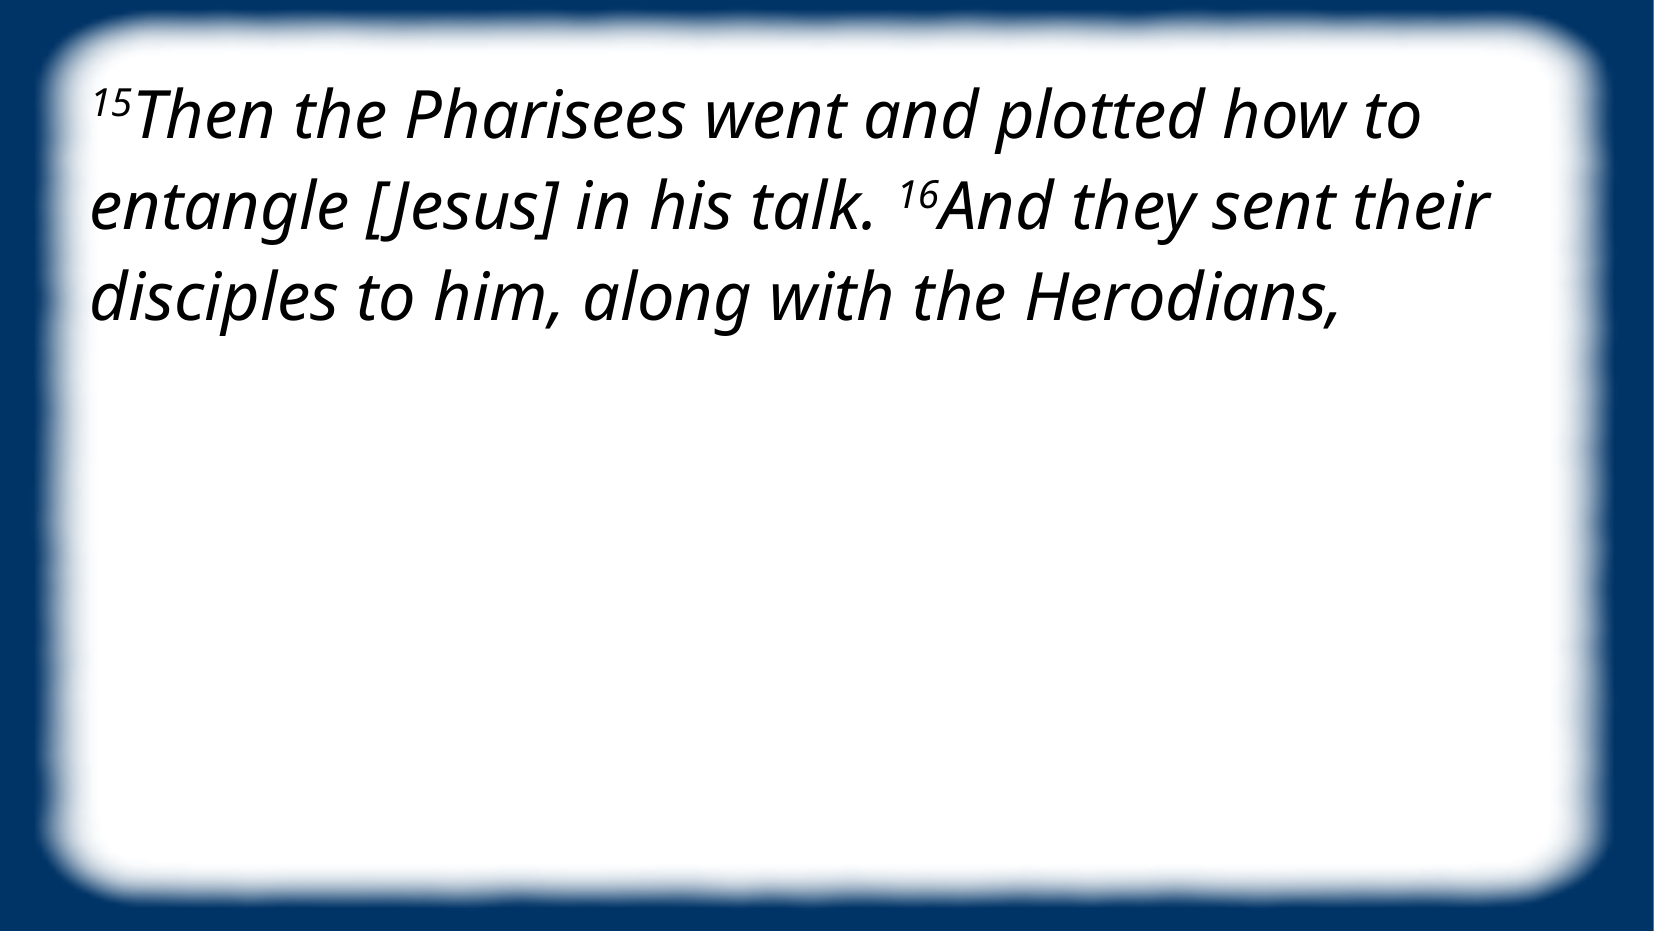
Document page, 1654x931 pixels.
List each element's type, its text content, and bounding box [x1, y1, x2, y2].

text_box 15Then the Pharisees went and plotted how to entangle [Jesus] in his talk. 16And they sent their disciples to him, along with the Herodians, [75, 60, 1576, 361]
picture [0, 0, 1654, 931]
